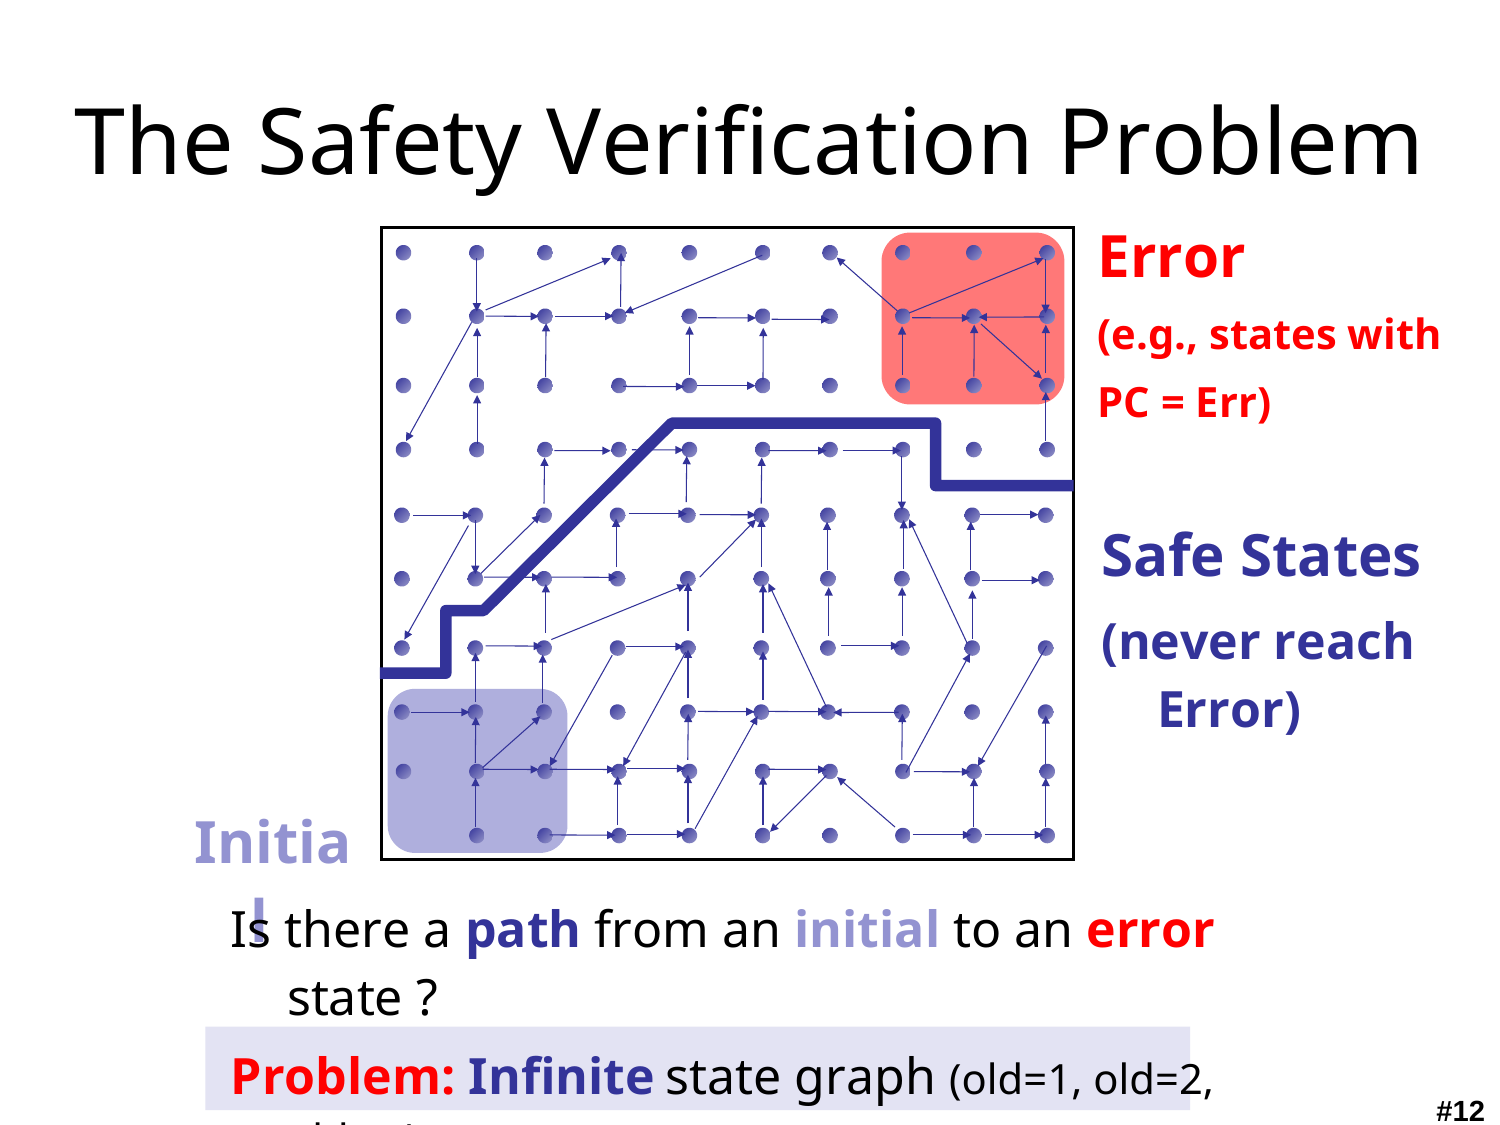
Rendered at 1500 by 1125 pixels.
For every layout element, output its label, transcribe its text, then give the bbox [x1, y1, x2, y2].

text_box [680, 507, 696, 523]
text_box [895, 763, 911, 780]
text_box [1037, 640, 1054, 656]
text_box Error (e.g., states with PC = Err) [1083, 207, 1475, 475]
text_box [681, 308, 698, 324]
text_box [822, 827, 838, 844]
text_box [821, 704, 836, 720]
text_box Initial [179, 793, 371, 863]
text_box [755, 441, 771, 458]
text_box [894, 508, 910, 523]
text_box [395, 377, 412, 394]
text_box [754, 507, 770, 523]
text_box [753, 704, 770, 720]
text_box [1003, 1074, 1015, 1091]
text_box [964, 704, 980, 720]
text_box [822, 377, 838, 394]
text_box [895, 827, 911, 844]
text_box [966, 441, 982, 458]
text_box [682, 827, 698, 844]
text_box [822, 763, 838, 780]
text_box [881, 233, 1065, 405]
text_box [536, 507, 552, 523]
text_box [205, 1026, 1191, 1111]
text_box [387, 688, 568, 853]
text_box [894, 704, 910, 720]
text_box [611, 245, 627, 260]
text_box [469, 245, 485, 261]
text_box [1038, 507, 1054, 523]
text_box [1039, 763, 1055, 780]
text_box [395, 308, 412, 324]
text_box [537, 441, 553, 458]
text_box [680, 704, 696, 720]
text_box [611, 441, 627, 458]
text_box [680, 571, 696, 586]
text_box [1039, 827, 1055, 844]
text_box [537, 377, 553, 394]
text_box [680, 640, 696, 655]
text_box [537, 308, 553, 324]
text_box Is there a path from an initial to an error state ? Problem: Infinite state graph (old=1, old=2, old=…) Solution : Set of states ' logical formula [216, 886, 1357, 1065]
text_box [609, 704, 626, 720]
text_box [469, 441, 485, 458]
text_box [820, 571, 836, 587]
text_box [966, 827, 982, 844]
text_box [895, 441, 911, 458]
text_box [326, 1072, 337, 1088]
text_box [681, 763, 698, 779]
text_box [1038, 571, 1054, 587]
text_box [1039, 441, 1055, 458]
text_box [611, 763, 627, 779]
text_box [469, 377, 485, 394]
text_box [820, 640, 836, 656]
text_box [753, 640, 770, 656]
text_box [755, 308, 771, 324]
text_box [966, 763, 982, 779]
text_box [894, 640, 910, 656]
text_box [894, 571, 910, 587]
text_box [467, 640, 484, 656]
text_box [469, 309, 485, 324]
text_box [822, 441, 838, 458]
text_box [964, 507, 980, 523]
text_box [755, 763, 771, 779]
text_box [1037, 704, 1054, 720]
title The Safety Verification Problem [24, 45, 1476, 233]
text_box [536, 571, 552, 587]
text_box [964, 571, 980, 587]
text_box [394, 507, 410, 523]
text_box [536, 640, 552, 656]
text_box [820, 507, 836, 523]
text_box [822, 308, 838, 324]
text_box [964, 640, 980, 656]
text_box [468, 507, 484, 523]
text_box [610, 571, 626, 587]
text_box [681, 377, 698, 394]
text_box [467, 571, 484, 587]
text_box [537, 245, 553, 261]
text_box [609, 507, 626, 523]
text_box [753, 571, 770, 587]
text_box [609, 640, 626, 656]
text_box [612, 827, 627, 844]
text_box Initial [230, 838, 242, 863]
text_box [755, 378, 771, 394]
text_box [822, 245, 838, 261]
title The Safety Verification Problem [383, 229, 1072, 233]
text_box [611, 377, 627, 394]
text_box [682, 441, 698, 458]
text_box Safe States (never reach Error) [1086, 506, 1450, 838]
text_box [395, 245, 412, 261]
text_box [1135, 1074, 1147, 1091]
text_box [395, 441, 412, 458]
text_box [394, 640, 410, 656]
text_box [755, 827, 771, 844]
text_box [611, 308, 627, 324]
text_box [242, 1065, 252, 1075]
text_box [755, 245, 771, 261]
text_box [394, 571, 410, 587]
text_box [681, 245, 698, 261]
